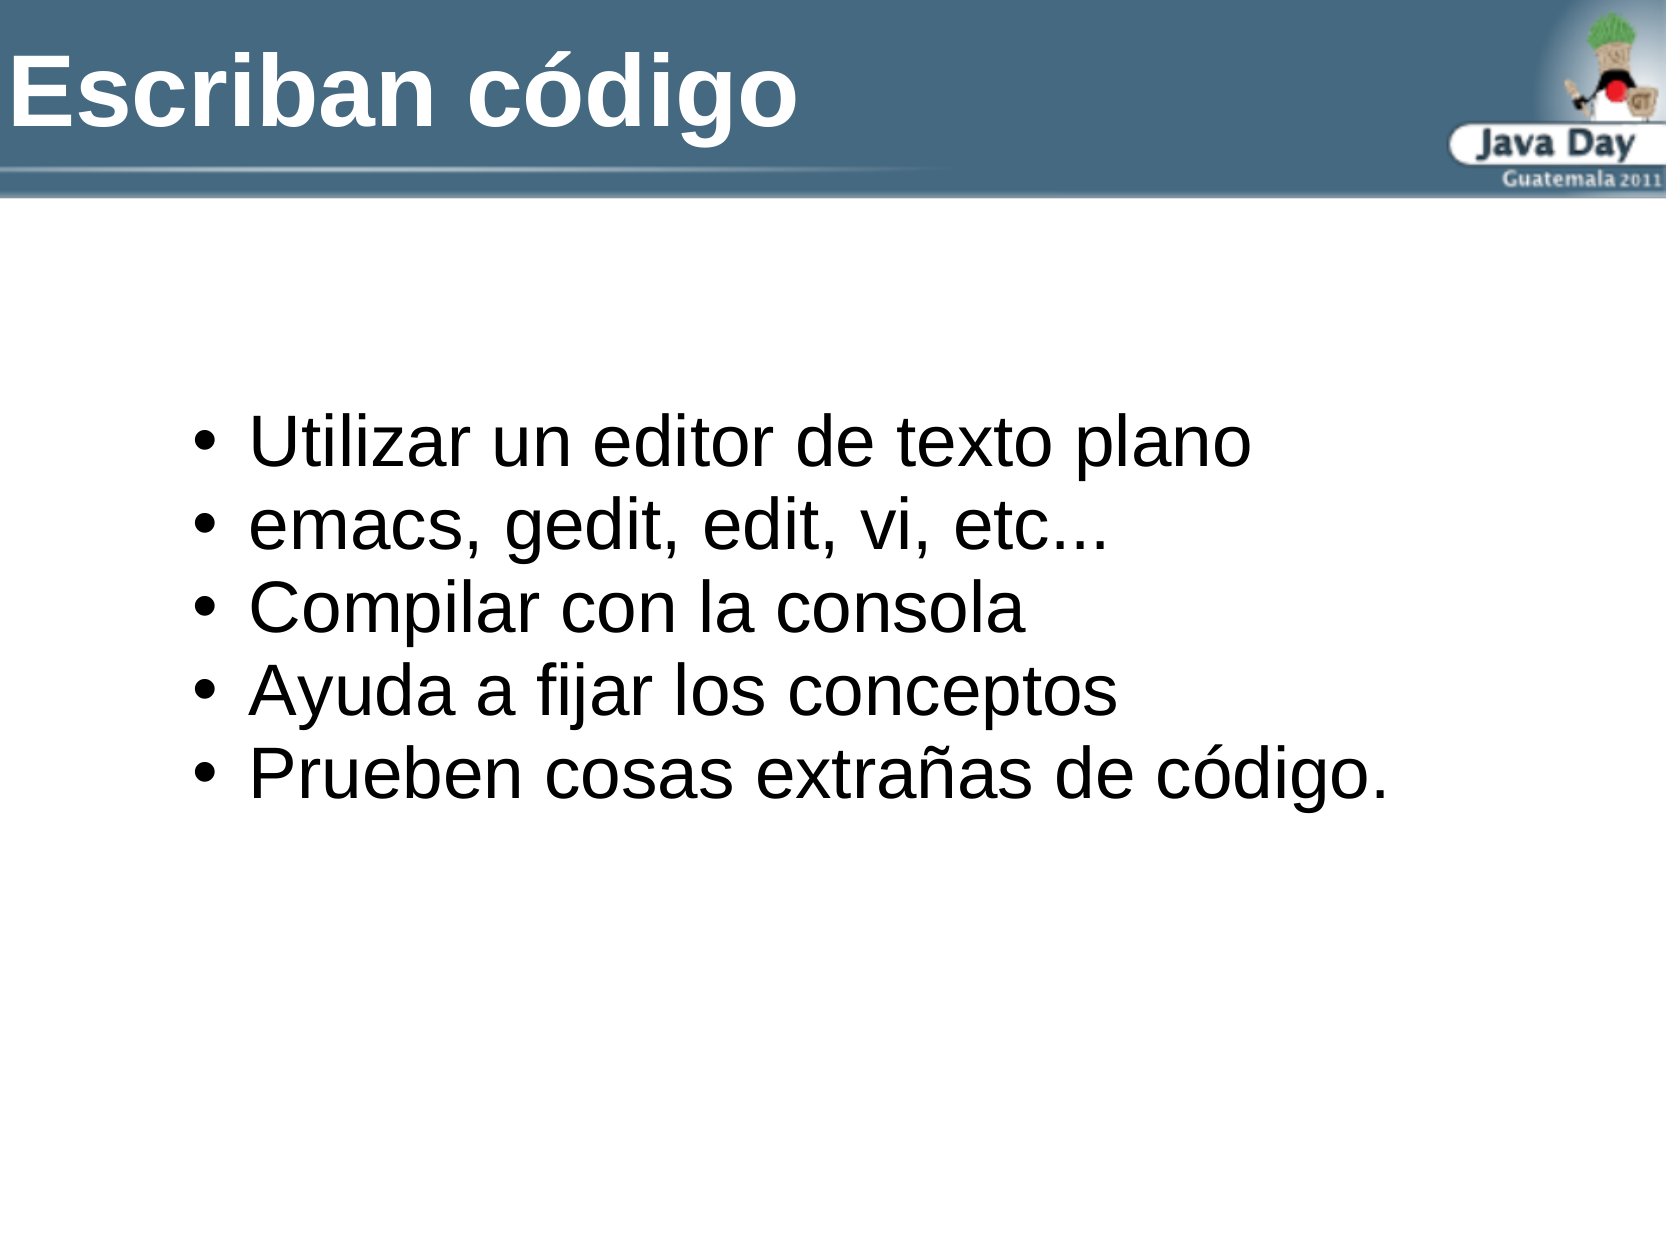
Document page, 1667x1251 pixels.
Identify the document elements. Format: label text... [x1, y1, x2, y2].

text_box Utilizar un editor de texto plano emacs, gedit, edit, vi, etc... Compilar con la consola Ayuda a fijar los conceptos Prueben cosas extrañas de código. [173, 399, 1538, 816]
picture [0, 0, 1666, 200]
text_box Escriban código [7, 33, 1502, 151]
